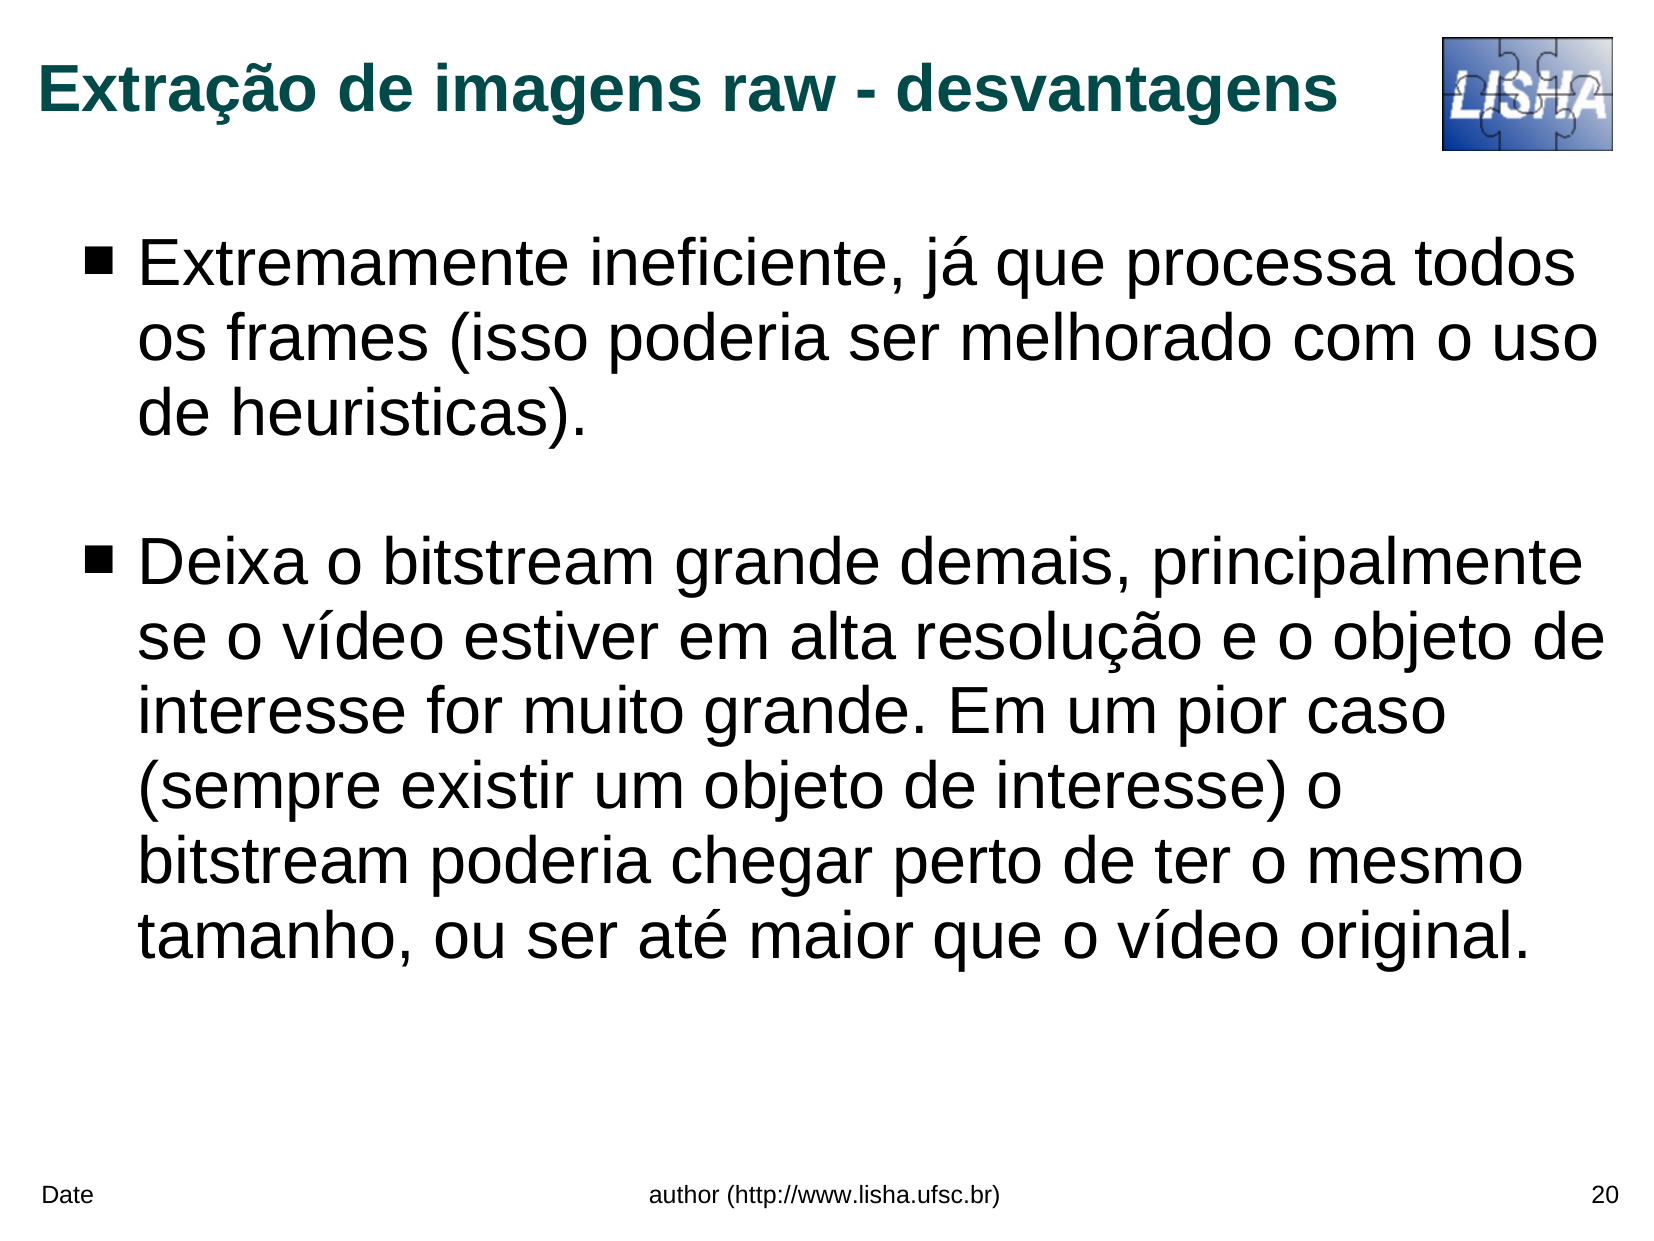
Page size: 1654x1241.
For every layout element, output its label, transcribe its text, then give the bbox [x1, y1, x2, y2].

list Extremamente ineficiente, já que processa todos os frames (isso poderia ser melhorado com o uso de heuristicas). Deixa o bitstream grande demais, principalmente se o vídeo estiver em alta resolução e o objeto de interesse for muito grande. Em um pior caso (sempre existir um objeto de interesse) o bitstream poderia chegar perto de ter o mesmo tamanho, ou ser até maior que o vídeo original. [37, 225, 1613, 1163]
title Extração de imagens raw - desvantagens [37, 37, 1426, 151]
picture [1442, 37, 1613, 151]
